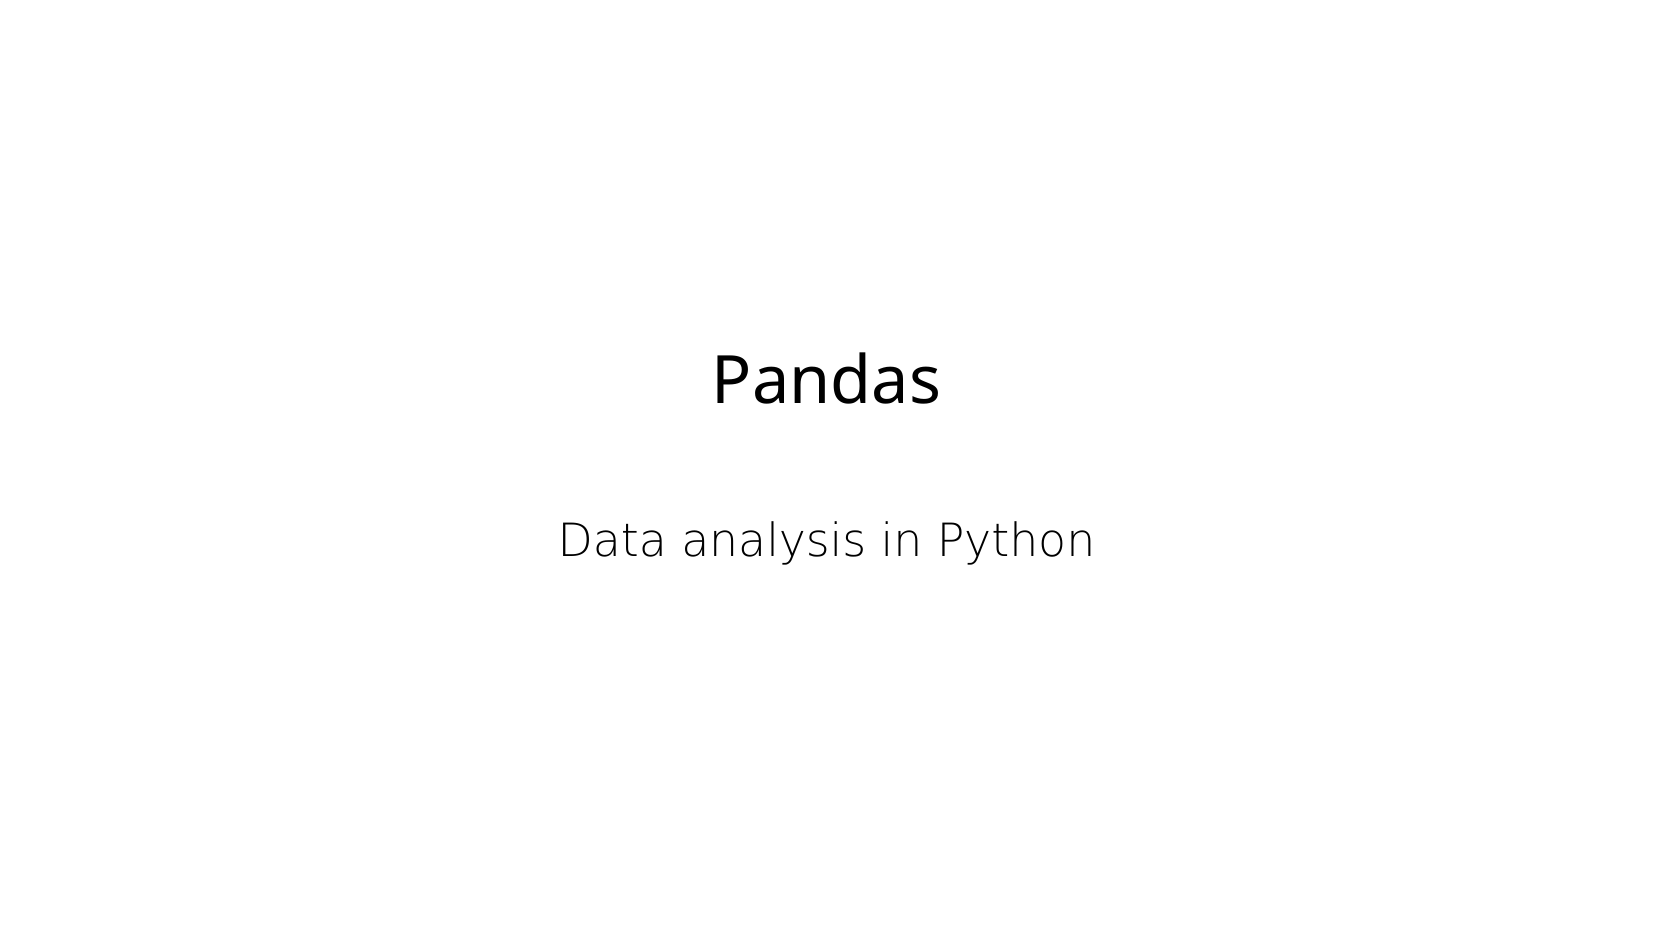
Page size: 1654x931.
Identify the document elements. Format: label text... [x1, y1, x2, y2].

subtitle Pandas Data analysis in Python [82, 217, 1571, 758]
